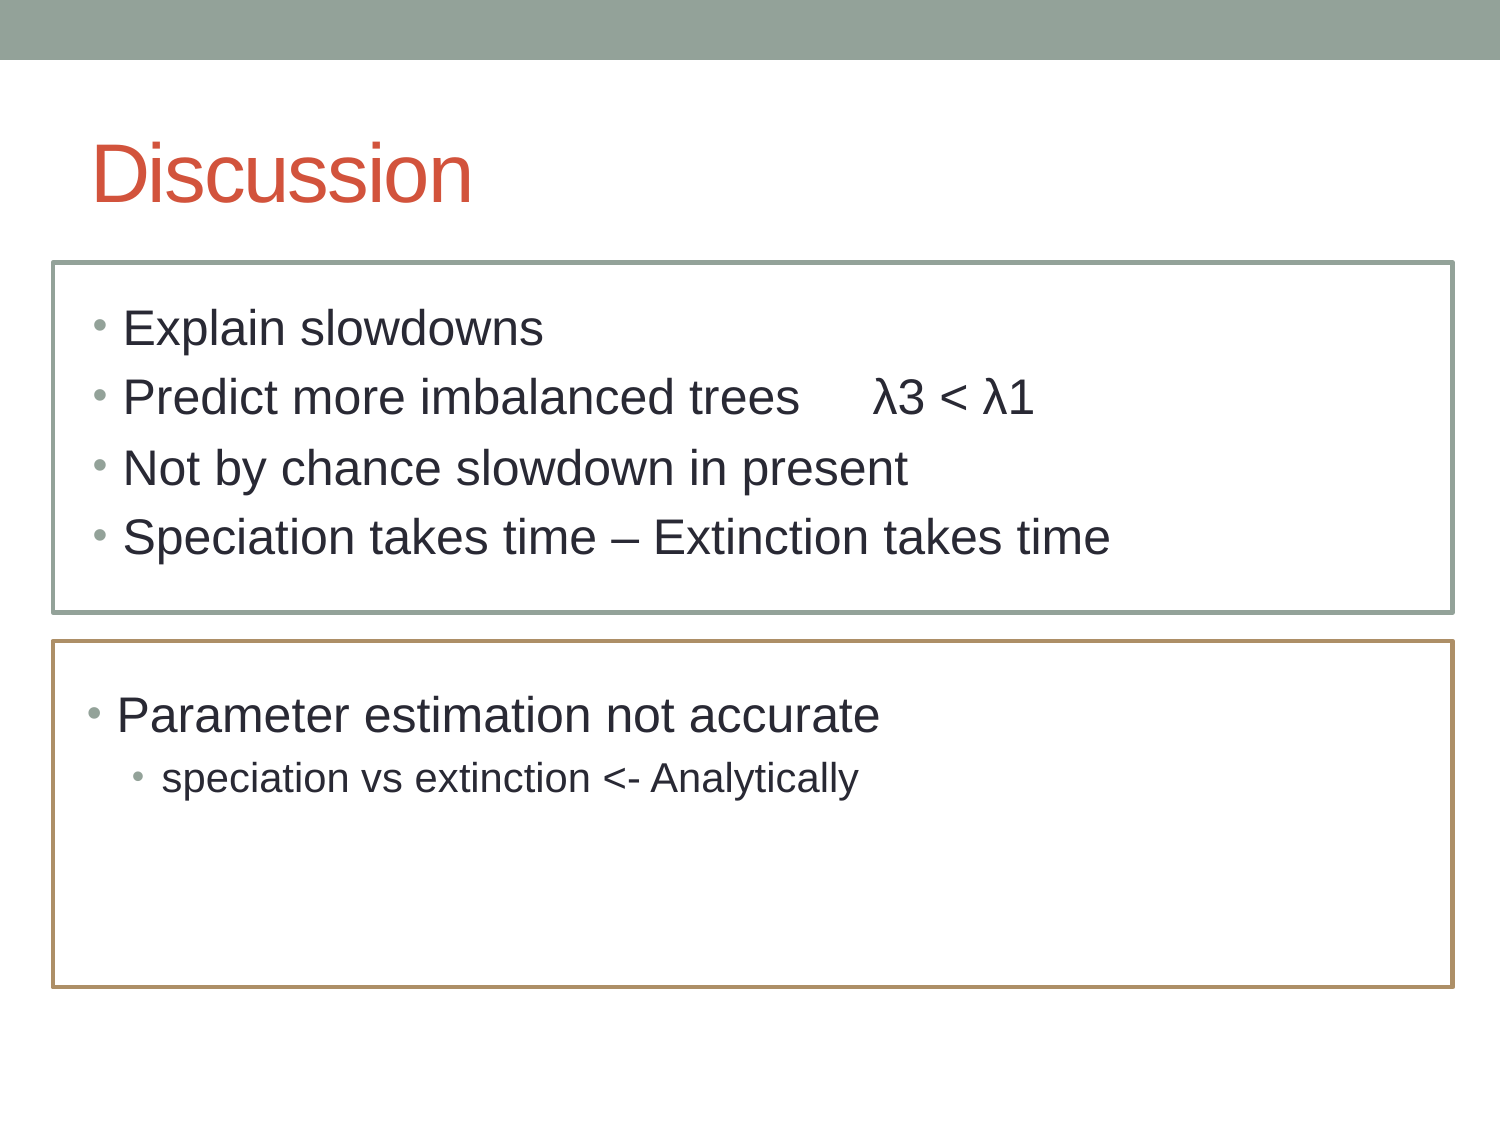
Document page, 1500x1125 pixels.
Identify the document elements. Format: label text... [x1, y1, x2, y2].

text_box Parameter estimation not accurate speciation vs extinction <- Analytically [71, 674, 1422, 888]
text_box [52, 640, 1453, 988]
title Discussion [75, 87, 1425, 250]
text_box [52, 262, 1453, 613]
list Explain slowdowns Predict more imbalanced trees λ3 < λ1 Not by chance slowdown in present Speciation takes time – Extinction takes time [77, 287, 1428, 613]
